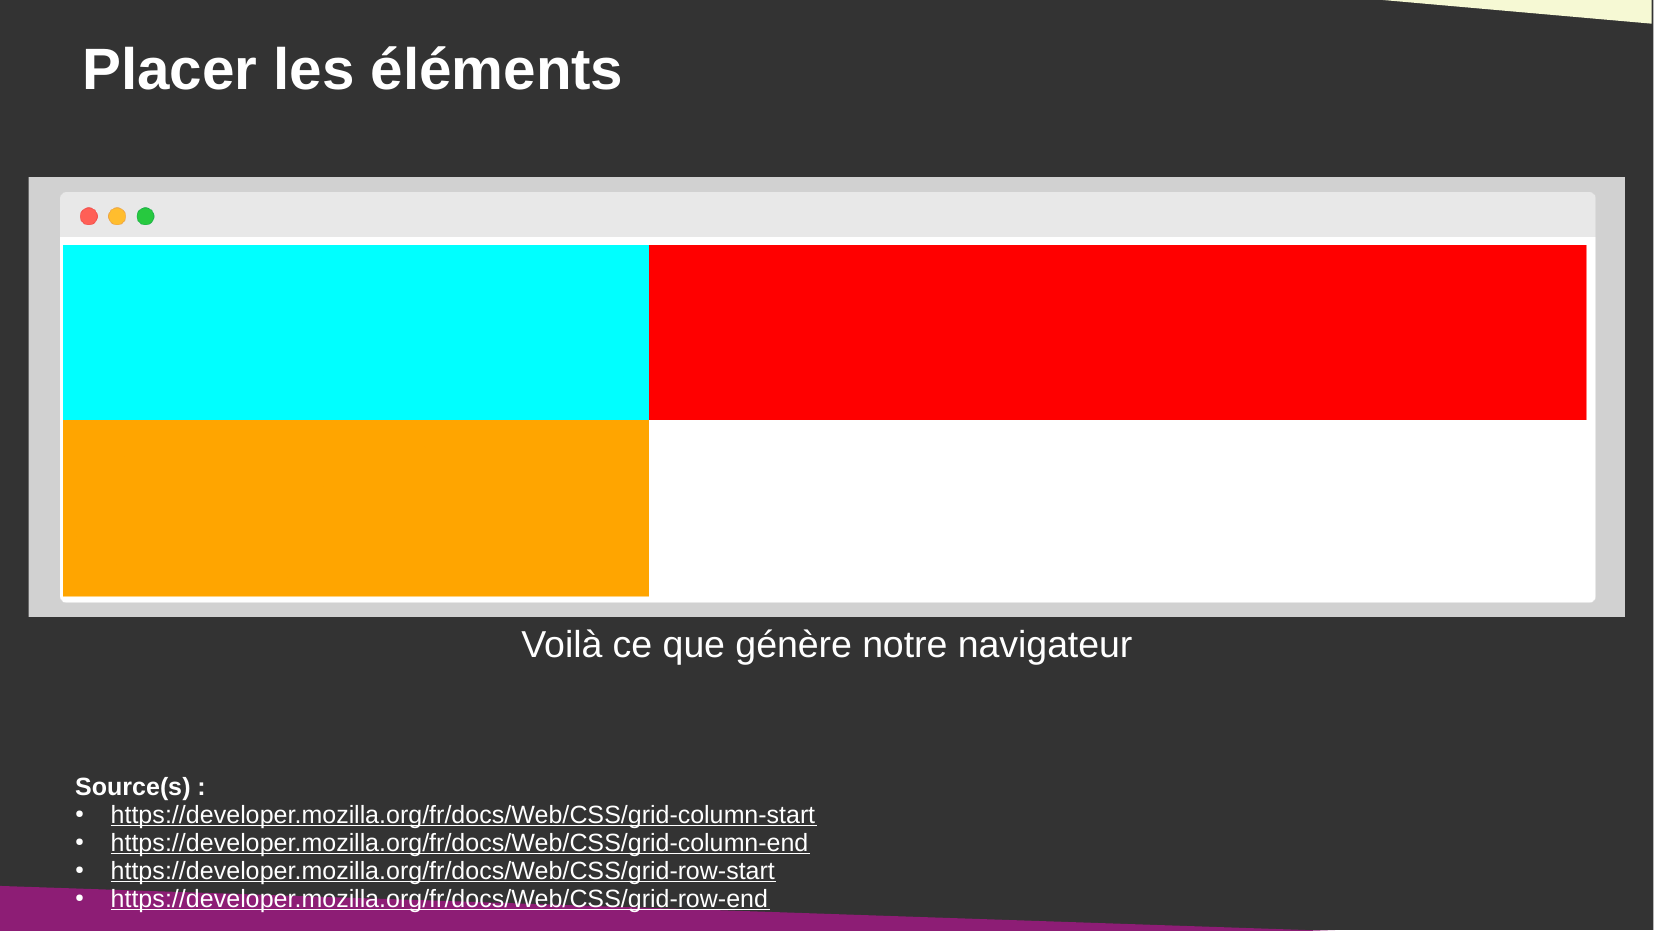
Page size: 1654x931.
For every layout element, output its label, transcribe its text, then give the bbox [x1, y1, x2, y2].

title Placer les éléments [82, 37, 1571, 122]
text_box Source(s) : https://developer.mozilla.org/fr/docs/Web/CSS/grid-column-start https://developer.mozilla.org/fr/docs/Web/CSS/grid-column-end https://developer.mozilla.org/fr/docs/Web/CSS/grid-row-start https://developer.mozilla.org/fr/docs/Web/CSS/grid-row-end [60, 765, 1546, 920]
picture [28, 177, 1625, 617]
text_box [1382, 0, 1652, 24]
text_box Voilà ce que génère notre navigateur [118, 617, 1536, 691]
text_box [0, 885, 1336, 931]
